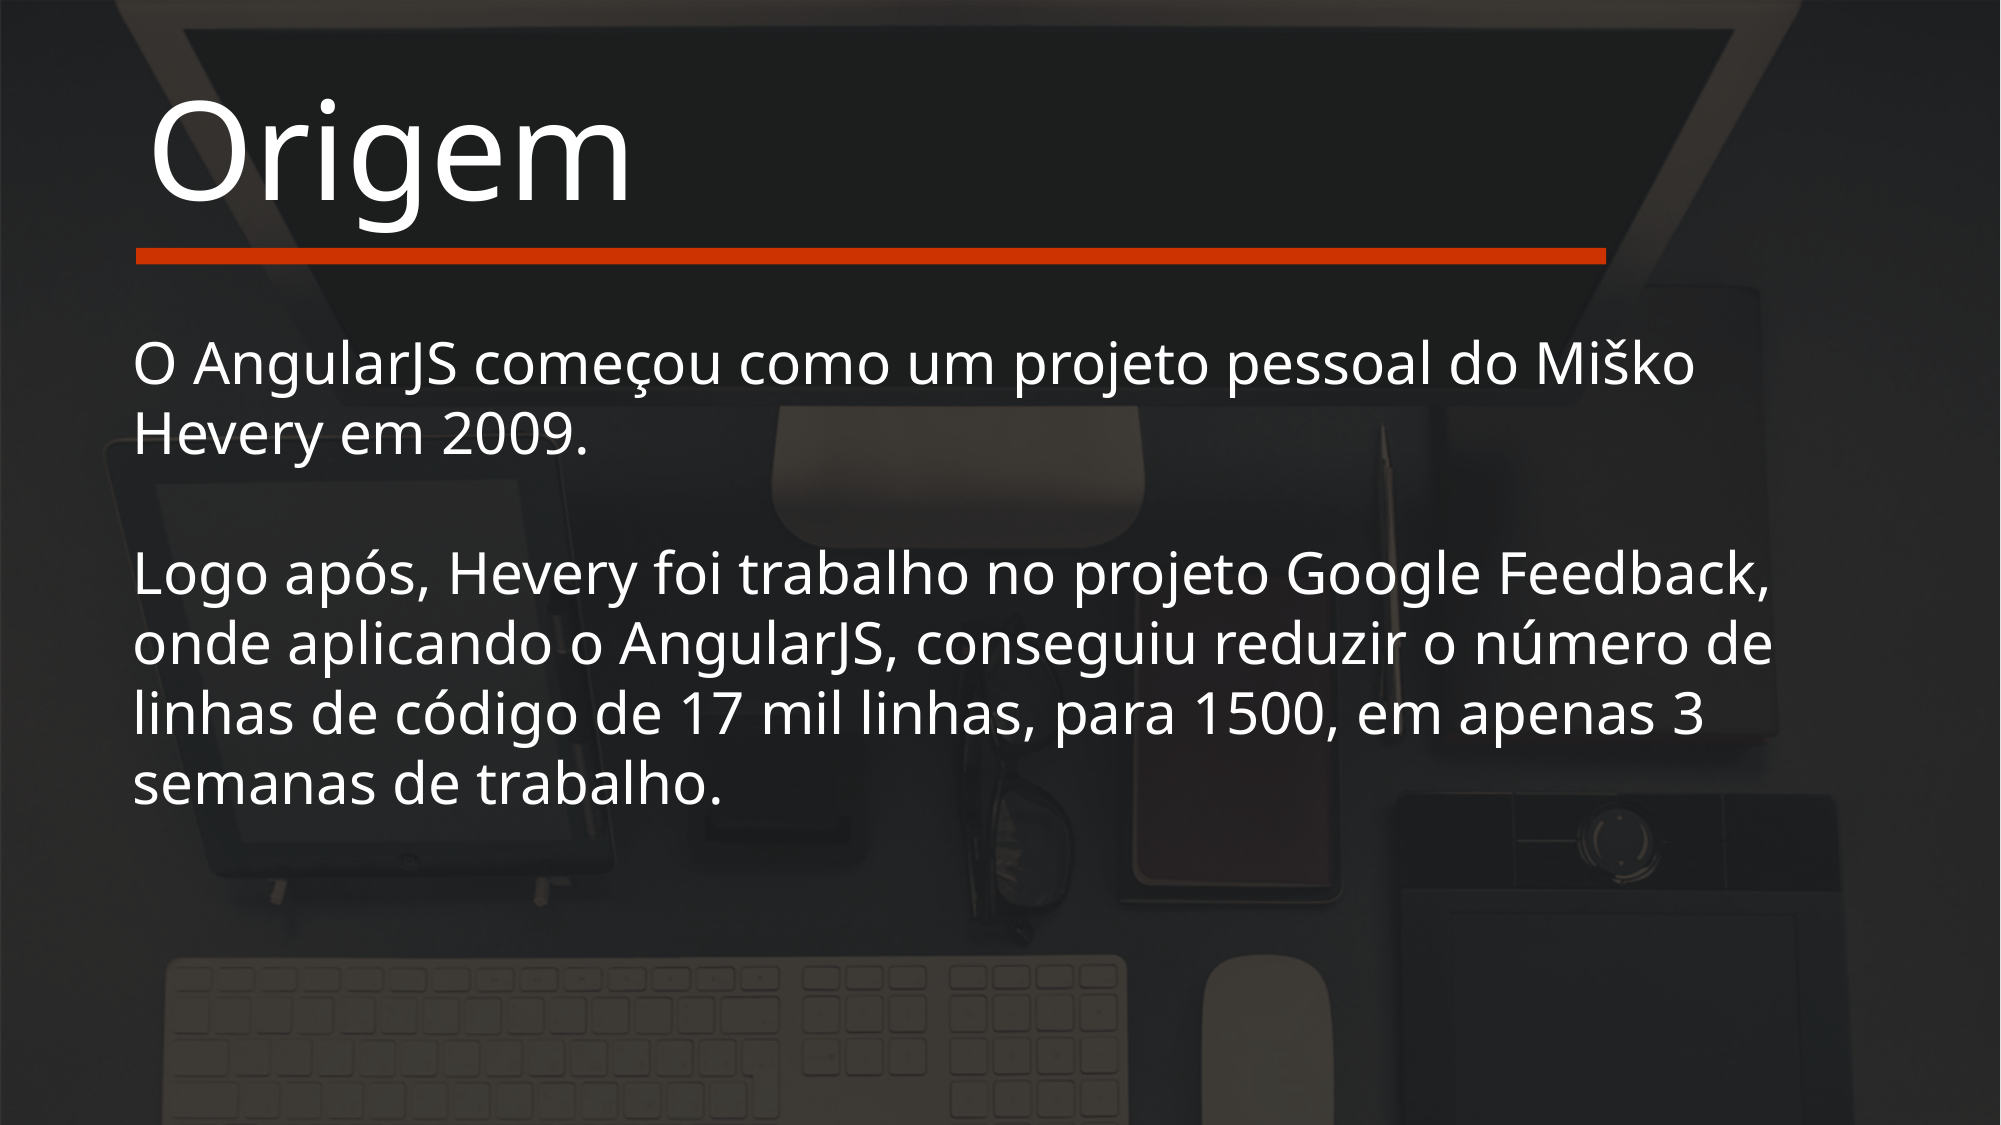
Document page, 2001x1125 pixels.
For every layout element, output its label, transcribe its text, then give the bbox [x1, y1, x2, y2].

picture [0, 0, 2001, 1125]
text_box [136, 247, 1607, 265]
text_box Origem [132, 47, 780, 265]
text_box O AngularJS começou como um projeto pessoal do Miško Hevery em 2009. Logo após, Hevery foi trabalho no projeto Google Feedback, onde aplicando o AngularJS, conseguiu reduzir o número de linhas de código de 17 mil linhas, para 1500, em apenas 3 semanas de trabalho. [118, 318, 1836, 775]
